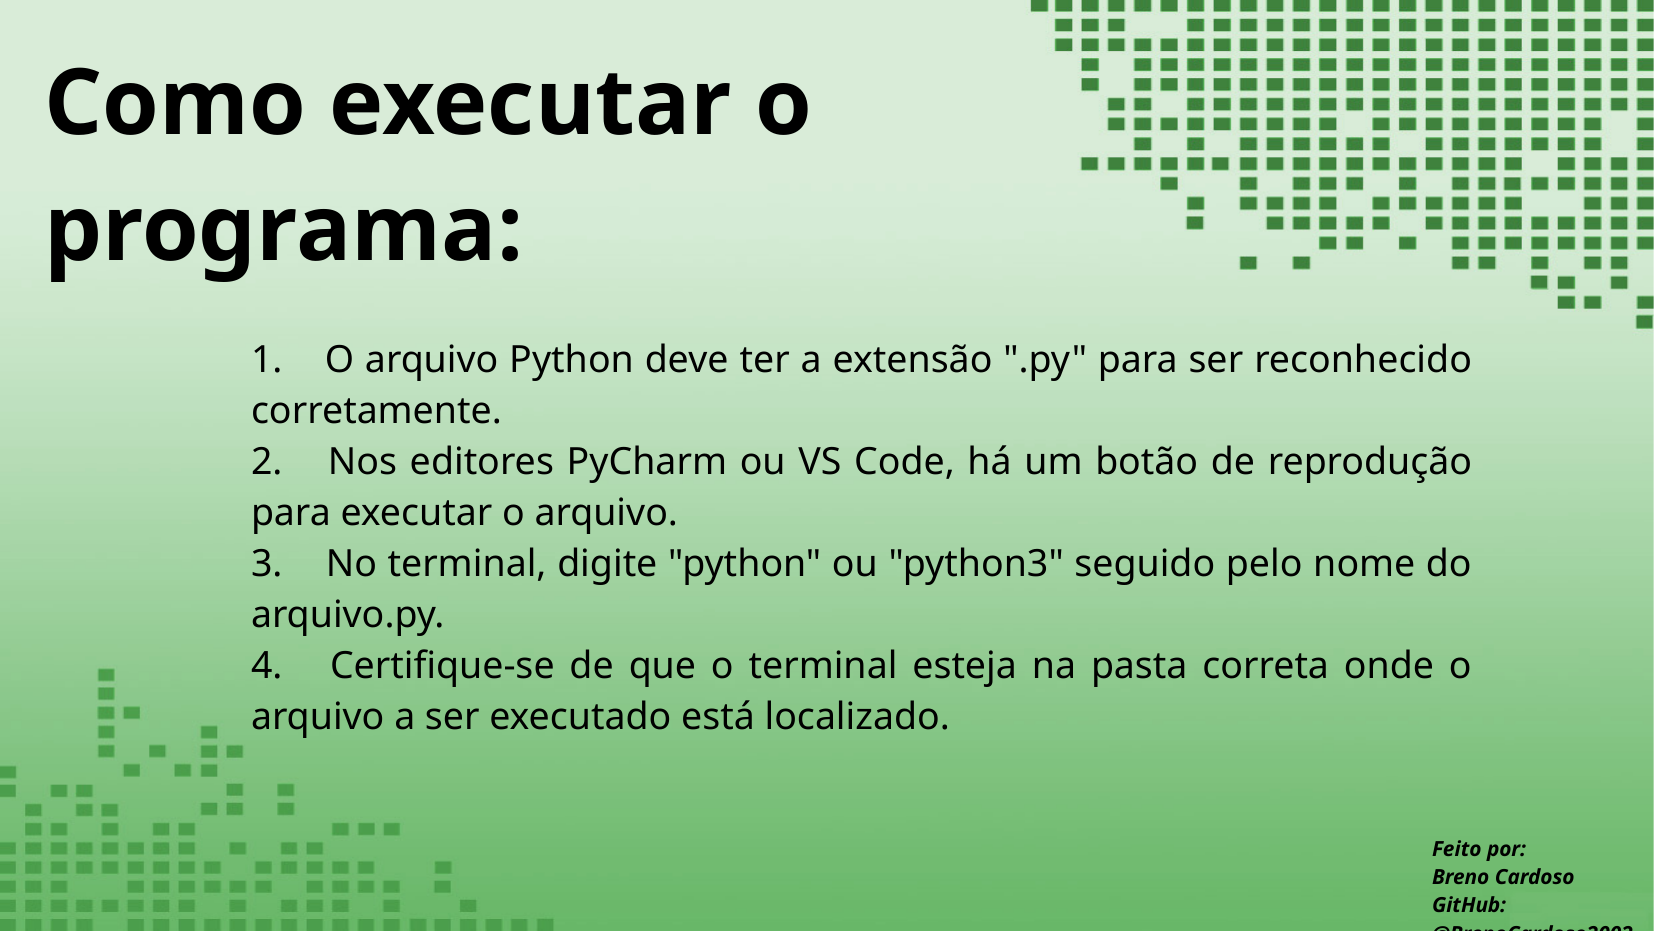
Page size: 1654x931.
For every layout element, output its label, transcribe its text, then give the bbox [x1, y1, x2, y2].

picture [0, 0, 1654, 931]
text_box 1. O arquivo Python deve ter a extensão ".py" para ser reconhecido corretamente. 2. Nos editores PyCharm ou VS Code, há um botão de reprodução para executar o arquivo. 3. No terminal, digite "python" ou "python3" seguido pelo nome do arquivo.py. 4. Certifique-se de que o terminal esteja na pasta correta onde o arquivo a ser executado está localizado. [236, 324, 1536, 712]
text_box Como executar o programa: [29, 29, 886, 246]
text_box Feito por: Breno Cardoso GitHub: @BrenoCardoso2002 [1417, 826, 1654, 931]
